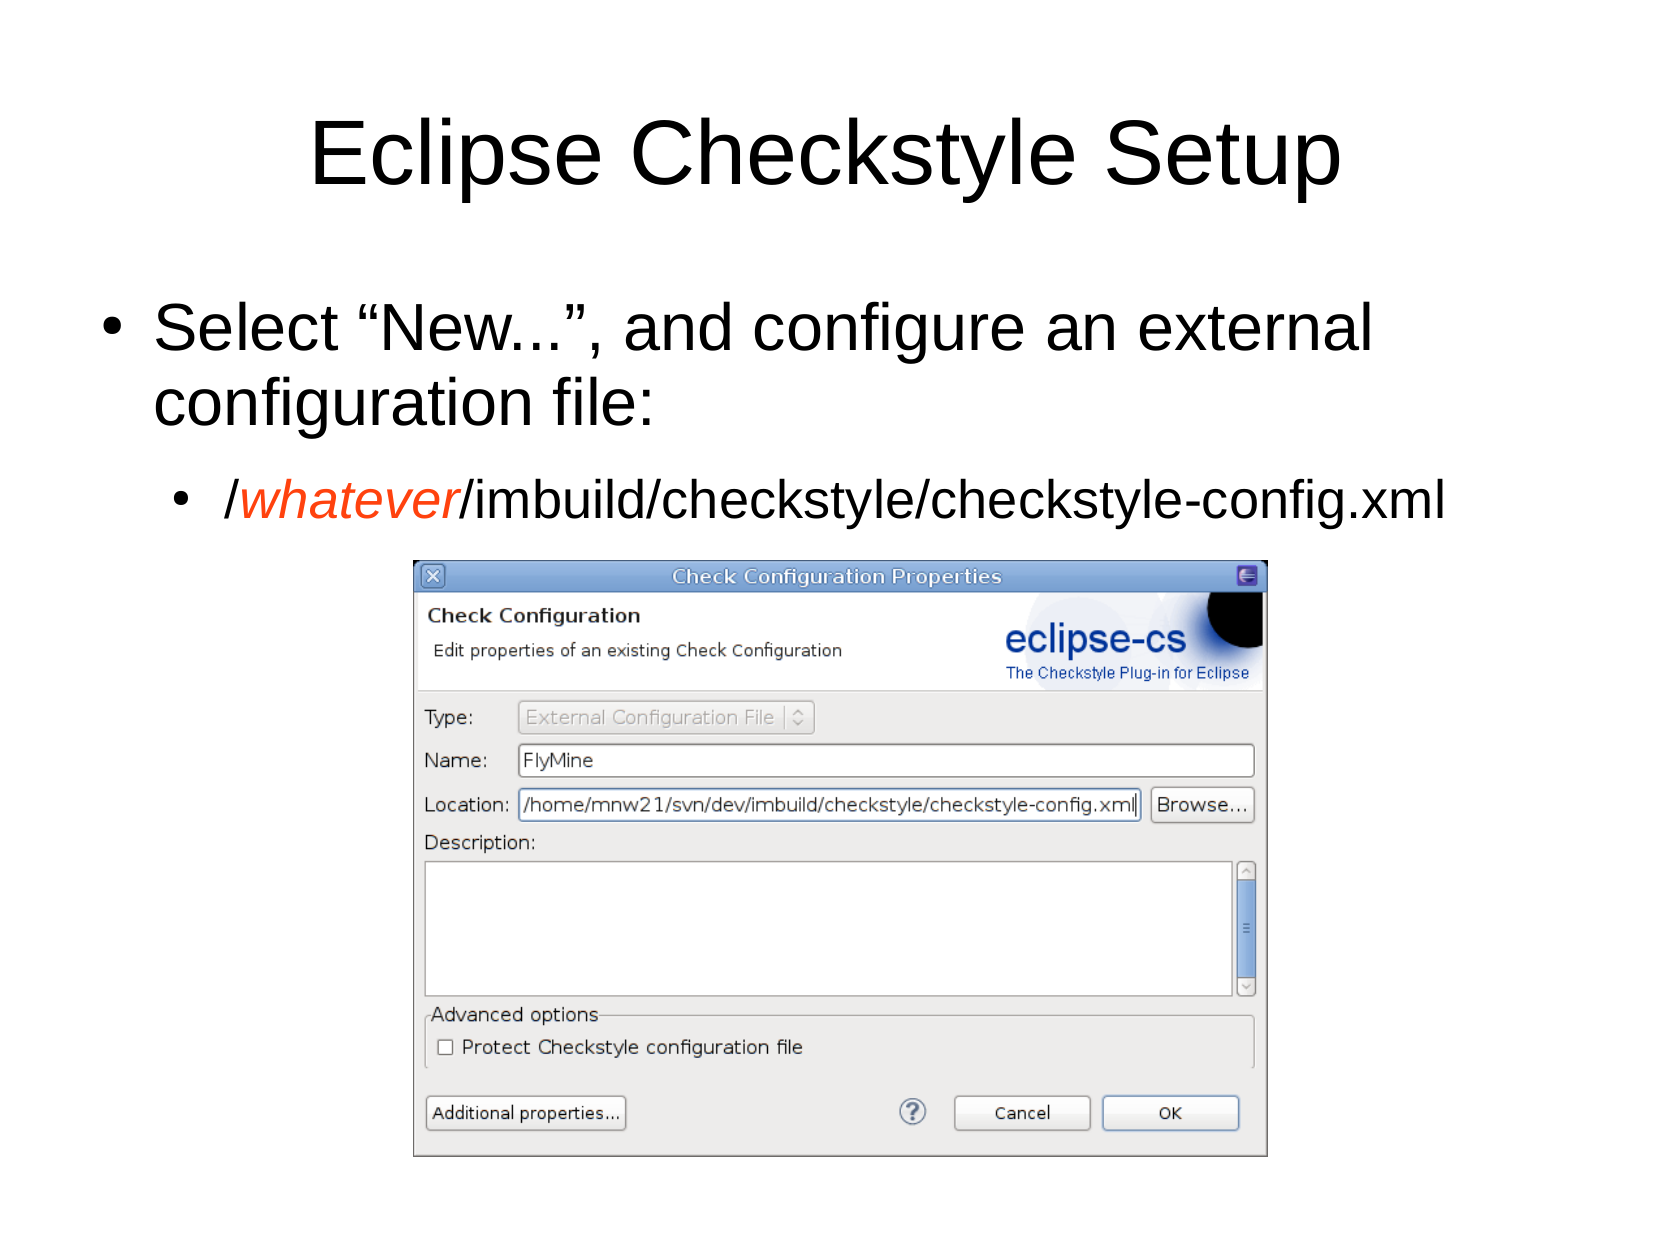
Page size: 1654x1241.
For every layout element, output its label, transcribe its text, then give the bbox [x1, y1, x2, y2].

picture [413, 560, 1268, 1157]
list Select “New...”, and configure an external configuration file: /whatever/imbuild/checkstyle/checkstyle-config.xml [82, 290, 1571, 1109]
title Eclipse Checkstyle Setup [82, 56, 1571, 250]
